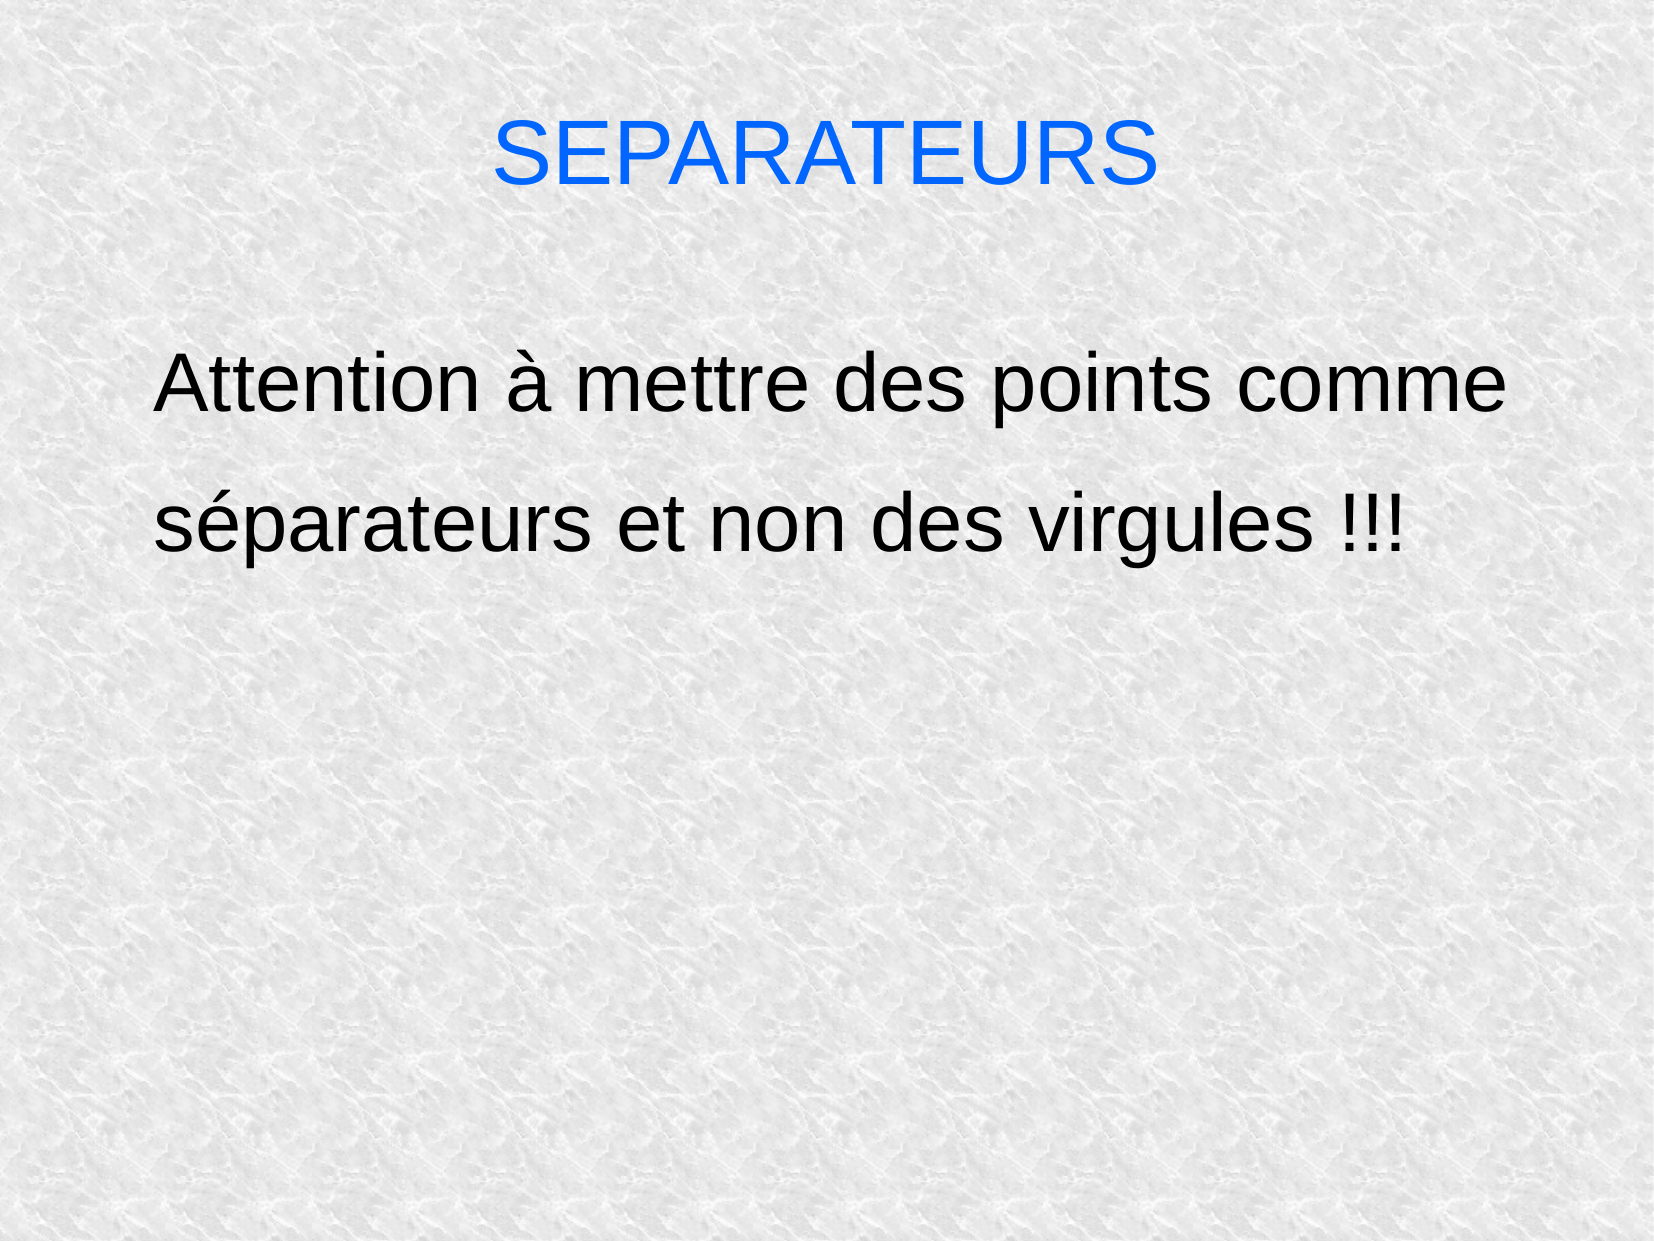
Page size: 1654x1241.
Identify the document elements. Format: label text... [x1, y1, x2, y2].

list Attention à mettre des points comme séparateurs et non des virgules !!! [82, 290, 1571, 1010]
title SEPARATEURS [82, 49, 1571, 257]
picture [0, 0, 1654, 1241]
